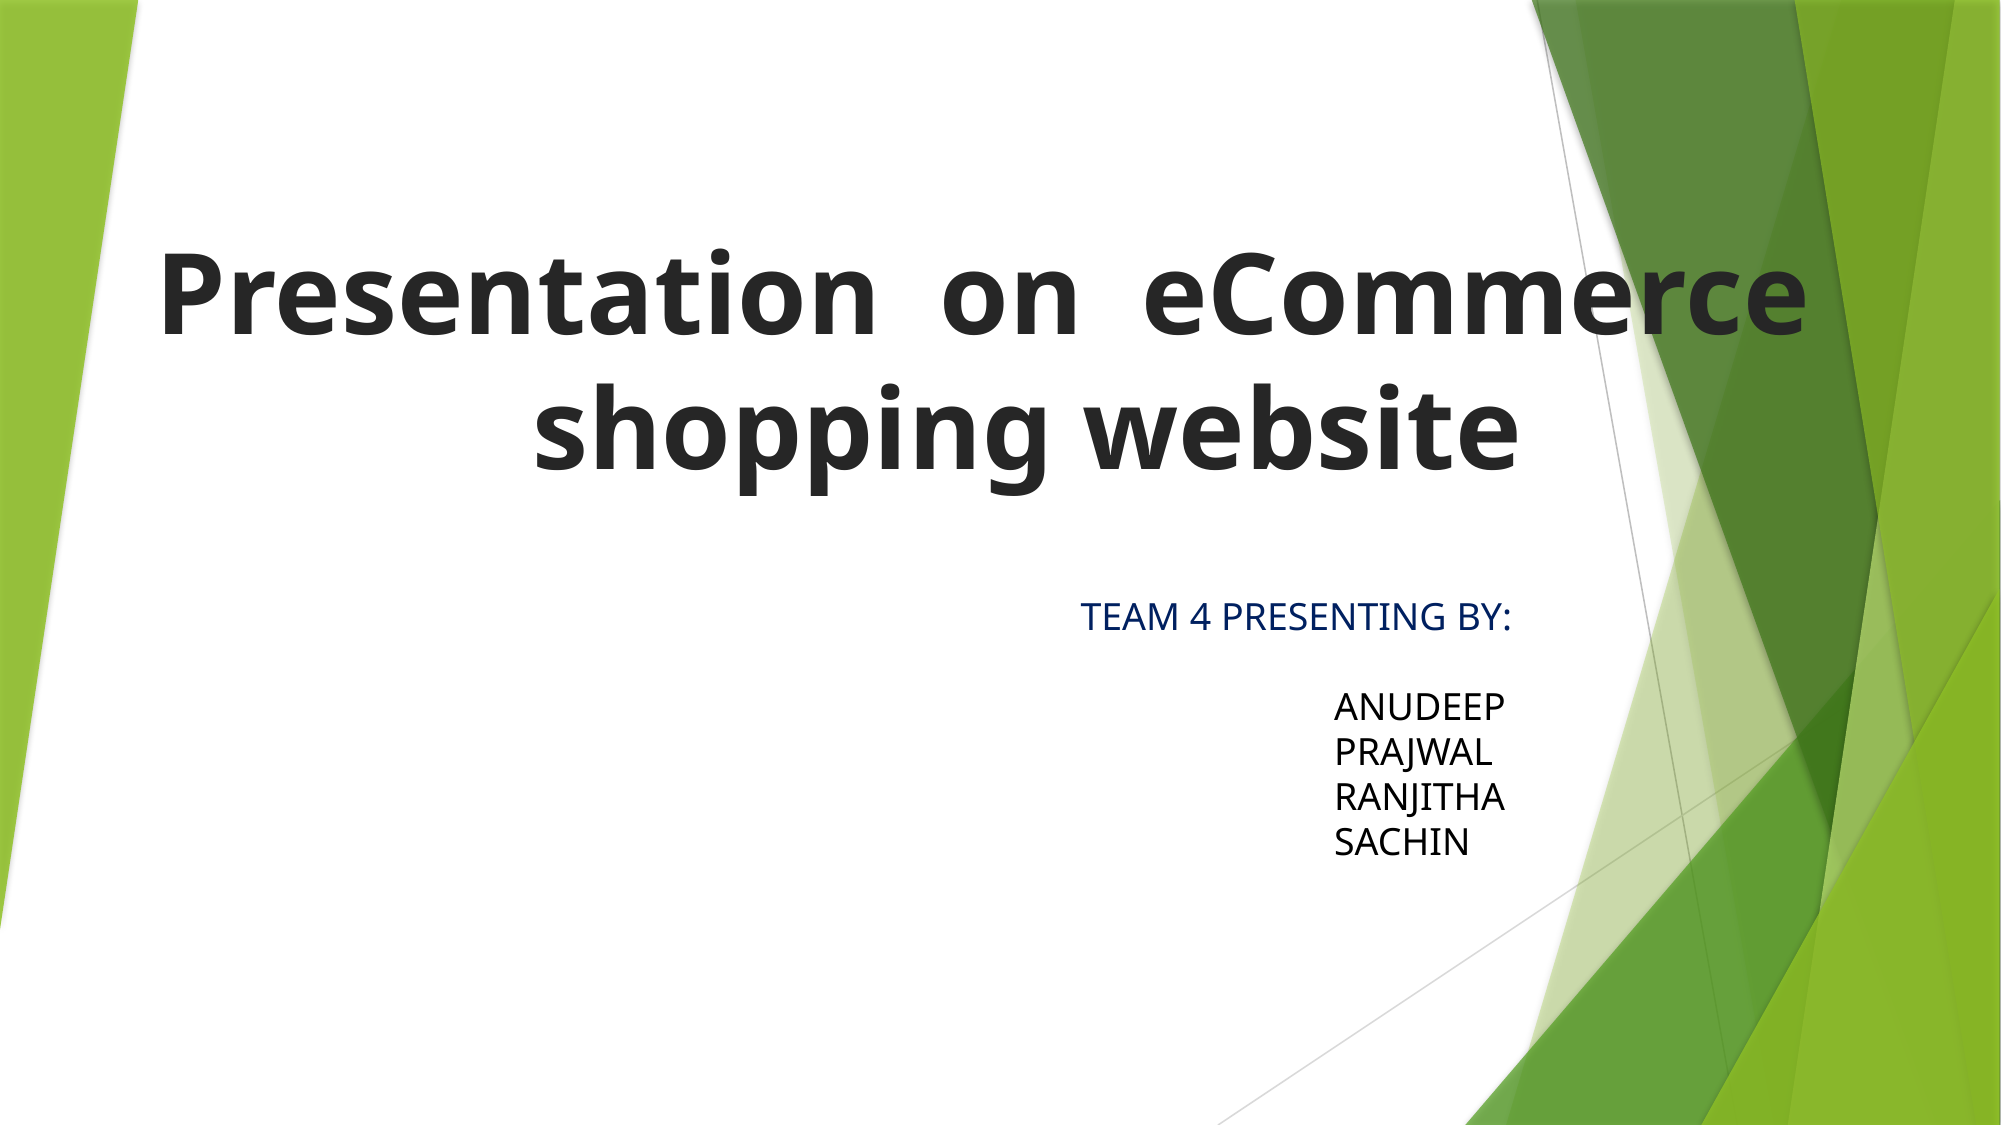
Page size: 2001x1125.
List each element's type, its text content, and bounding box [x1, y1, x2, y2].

text_box TEAM 4 PRESENTING BY: ANUDEEP PRAJWAL RANJITHA SACHIN [1065, 585, 1576, 870]
text_box Presentation on eCommerce shopping website [131, 214, 1923, 500]
